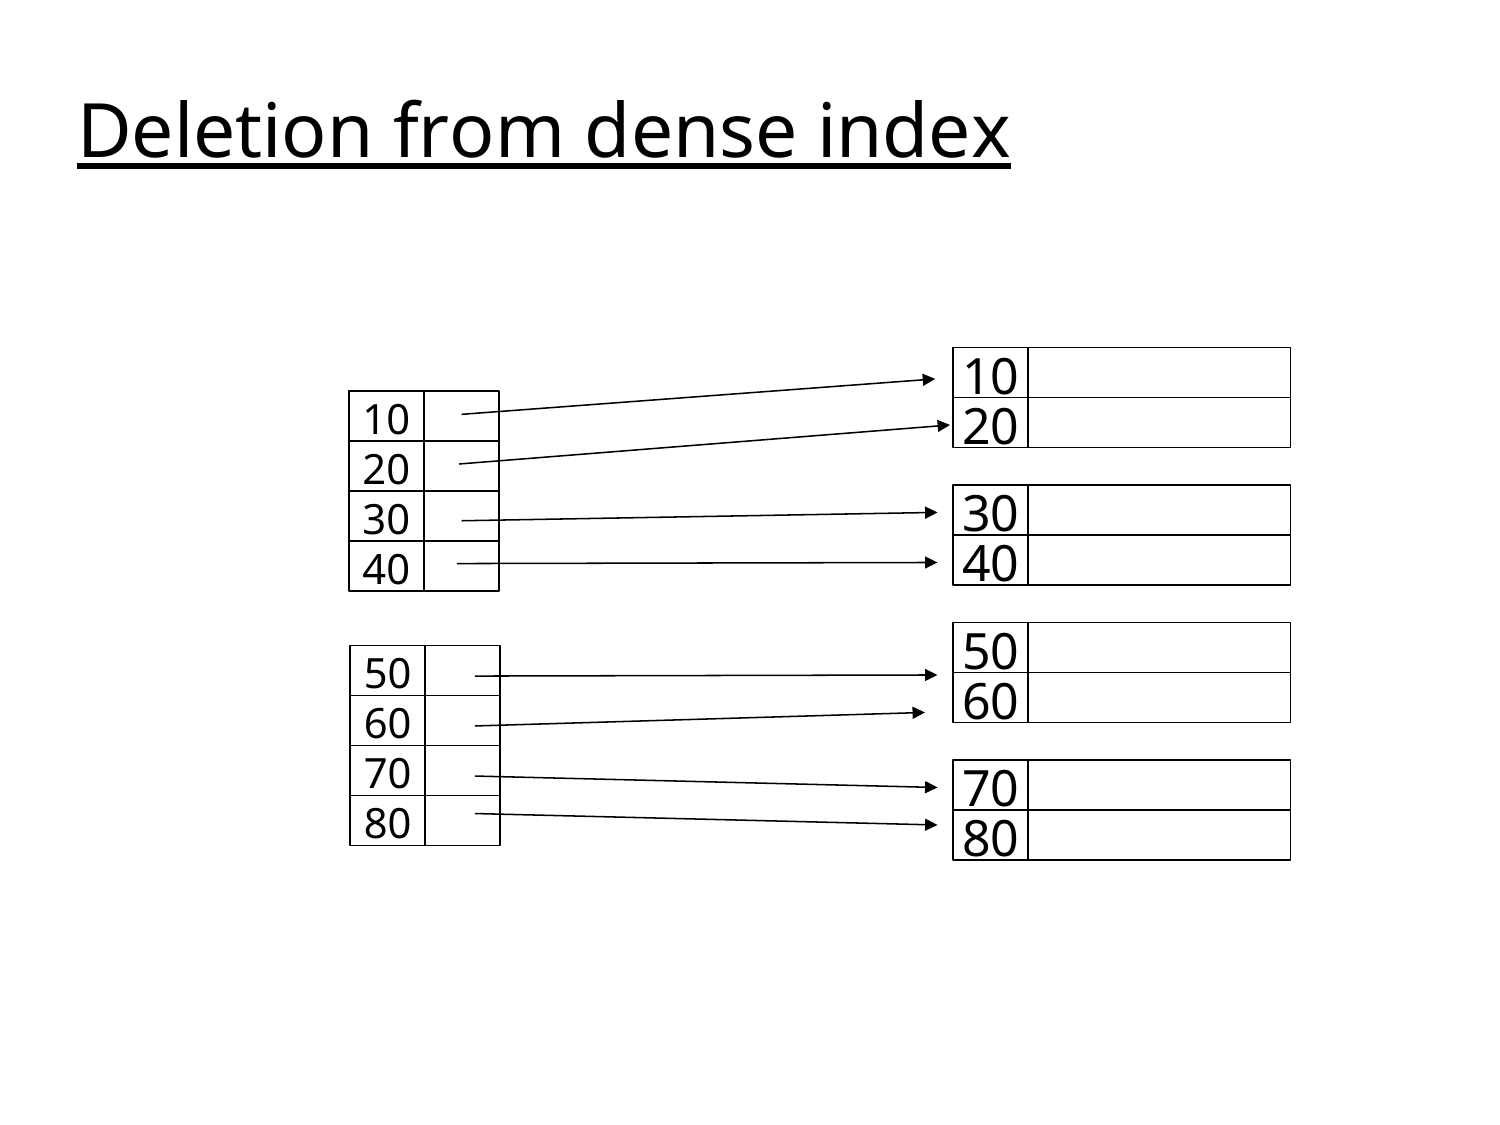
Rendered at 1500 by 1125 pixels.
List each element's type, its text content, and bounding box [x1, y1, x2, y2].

list [99, 312, 1375, 988]
text_box 80 [953, 811, 1028, 861]
text_box 70 [350, 745, 425, 795]
text_box 60 [350, 695, 426, 745]
text_box 10 [953, 347, 1028, 398]
text_box 60 [953, 673, 1028, 723]
text_box [425, 645, 501, 846]
text_box 80 [350, 795, 426, 846]
text_box [1028, 347, 1291, 448]
text_box [1028, 622, 1291, 723]
text_box 30 [348, 490, 423, 540]
text_box 50 [953, 622, 1028, 673]
text_box [1028, 760, 1291, 861]
text_box 70 [953, 760, 1028, 811]
text_box 30 [953, 485, 1028, 536]
text_box 20 [348, 440, 424, 490]
text_box 10 [348, 390, 423, 440]
title Deletion from dense index [62, 62, 1338, 188]
text_box 50 [350, 645, 425, 695]
text_box [1028, 485, 1291, 586]
text_box 40 [953, 536, 1028, 586]
text_box 20 [953, 398, 1028, 448]
text_box [423, 390, 499, 591]
text_box 40 [348, 540, 424, 591]
